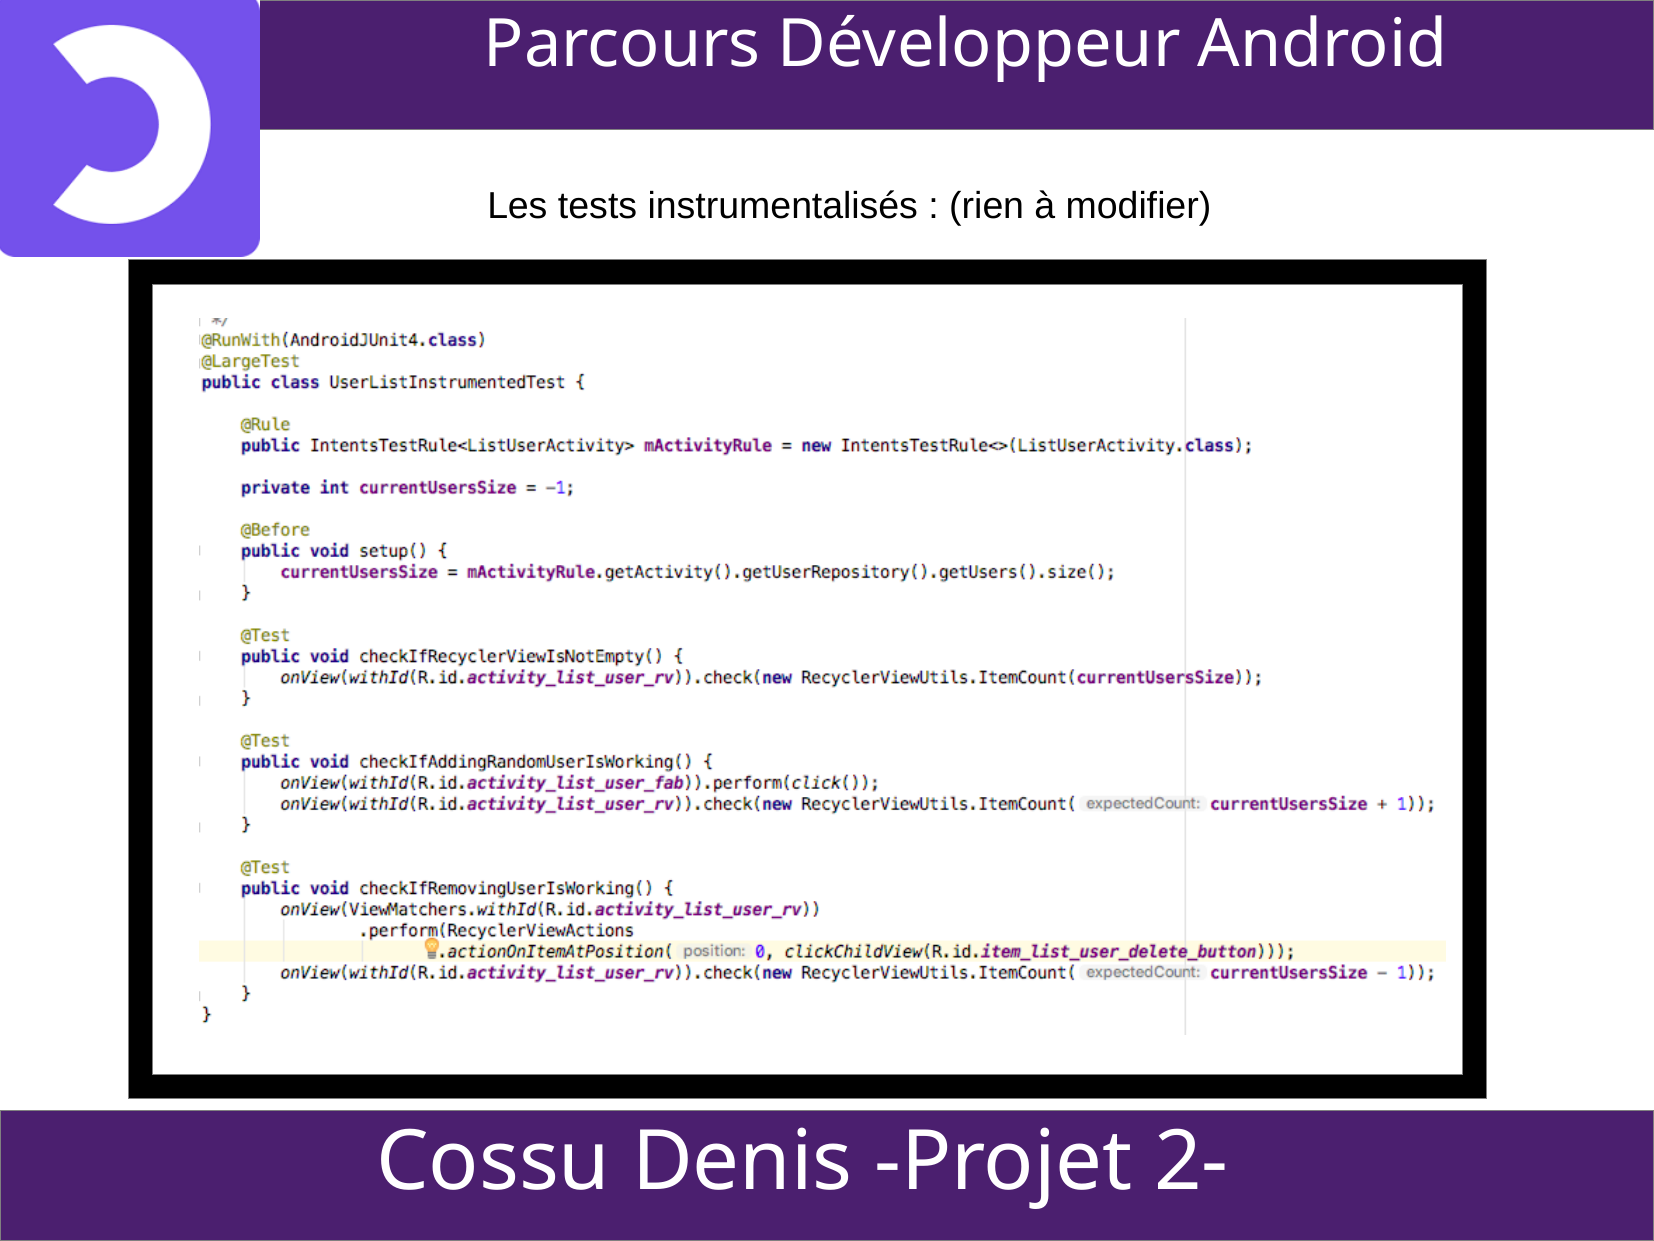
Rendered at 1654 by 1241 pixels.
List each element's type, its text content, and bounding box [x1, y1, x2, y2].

text_box Les tests instrumentalisés : (rien à modifier) [472, 177, 1300, 259]
picture [199, 318, 1446, 1035]
text_box [128, 259, 1487, 1099]
picture [0, 0, 260, 257]
